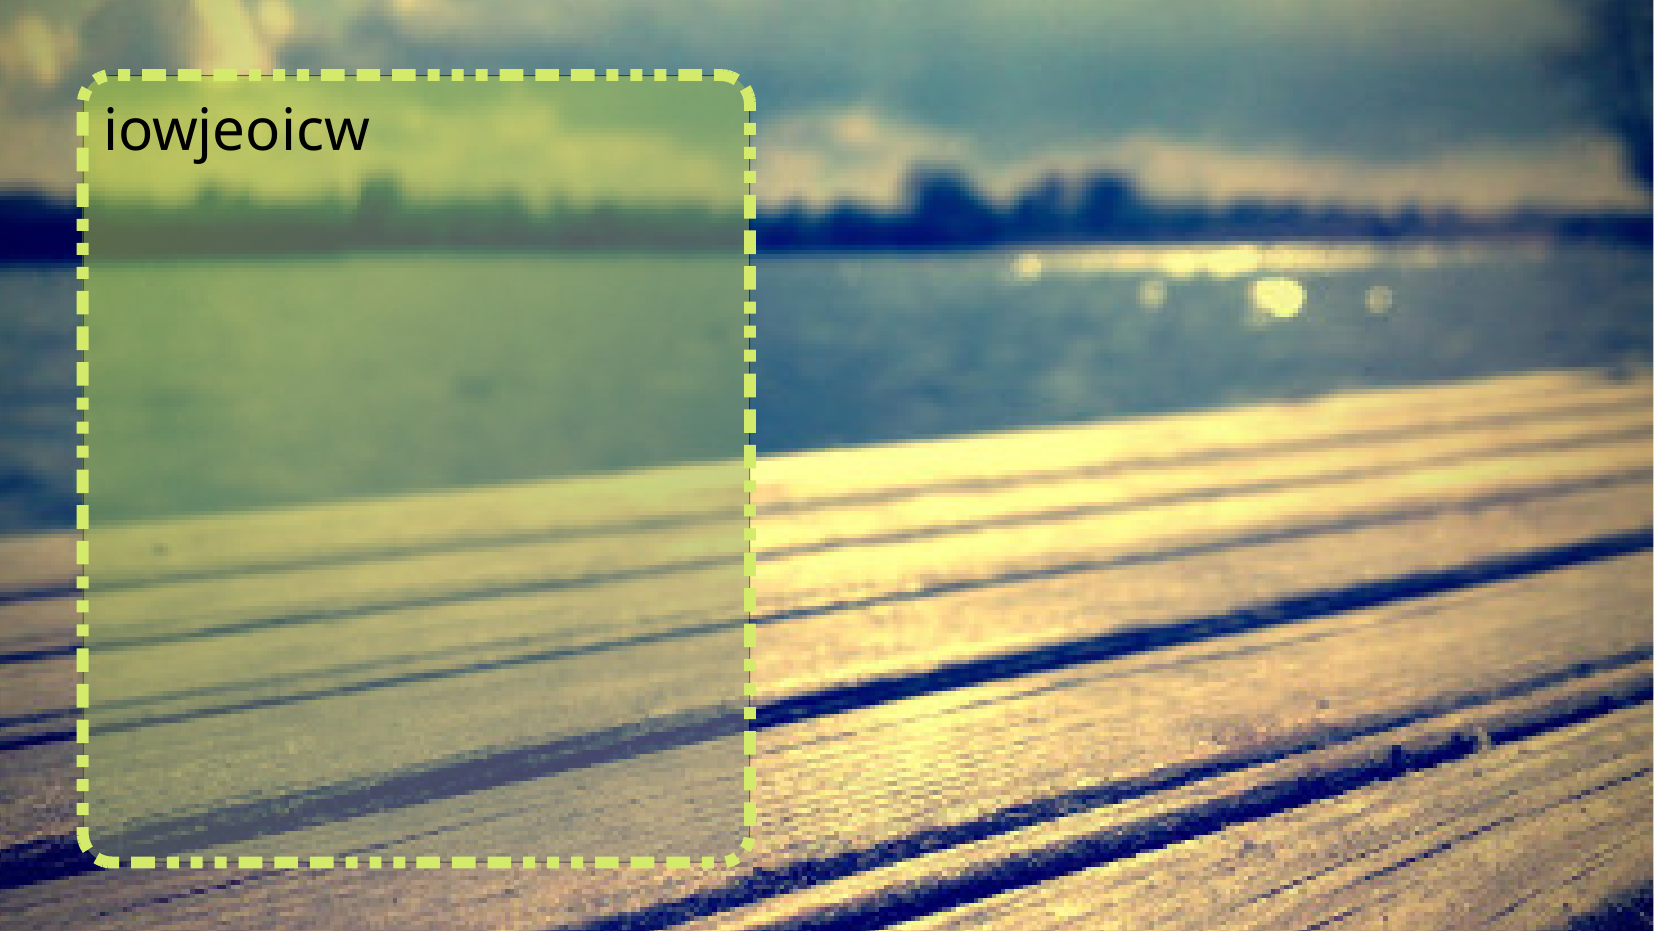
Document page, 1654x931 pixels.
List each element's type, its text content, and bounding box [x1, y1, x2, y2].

text_box iowjeoicw [82, 75, 751, 863]
picture [0, 0, 1654, 931]
